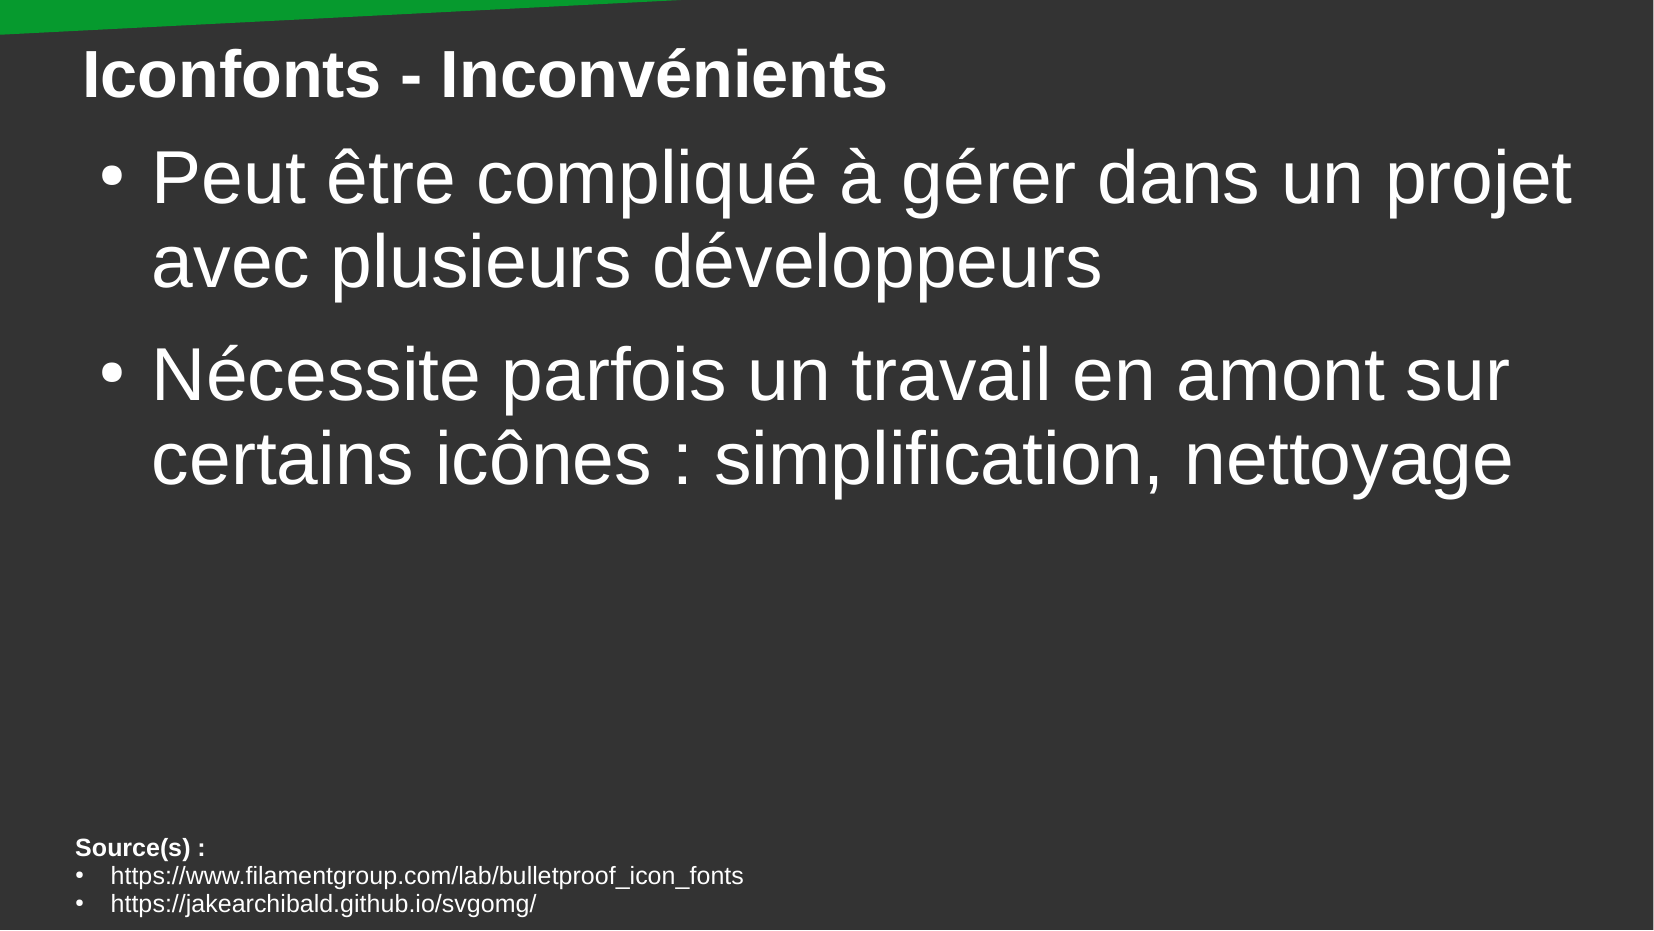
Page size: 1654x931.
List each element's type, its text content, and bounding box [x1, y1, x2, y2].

text_box [0, 0, 682, 35]
list Peut être compliqué à gérer dans un projet avec plusieurs développeurs Nécessite parfois un travail en amont sur certains icônes : simplification, nettoyage [80, 135, 1630, 650]
text_box Source(s) : https://www.filamentgroup.com/lab/bulletproof_icon_fonts https://jakearchibald.github.io/svgomg/ [60, 826, 1546, 926]
title Iconfonts - Inconvénients [82, 37, 1571, 114]
